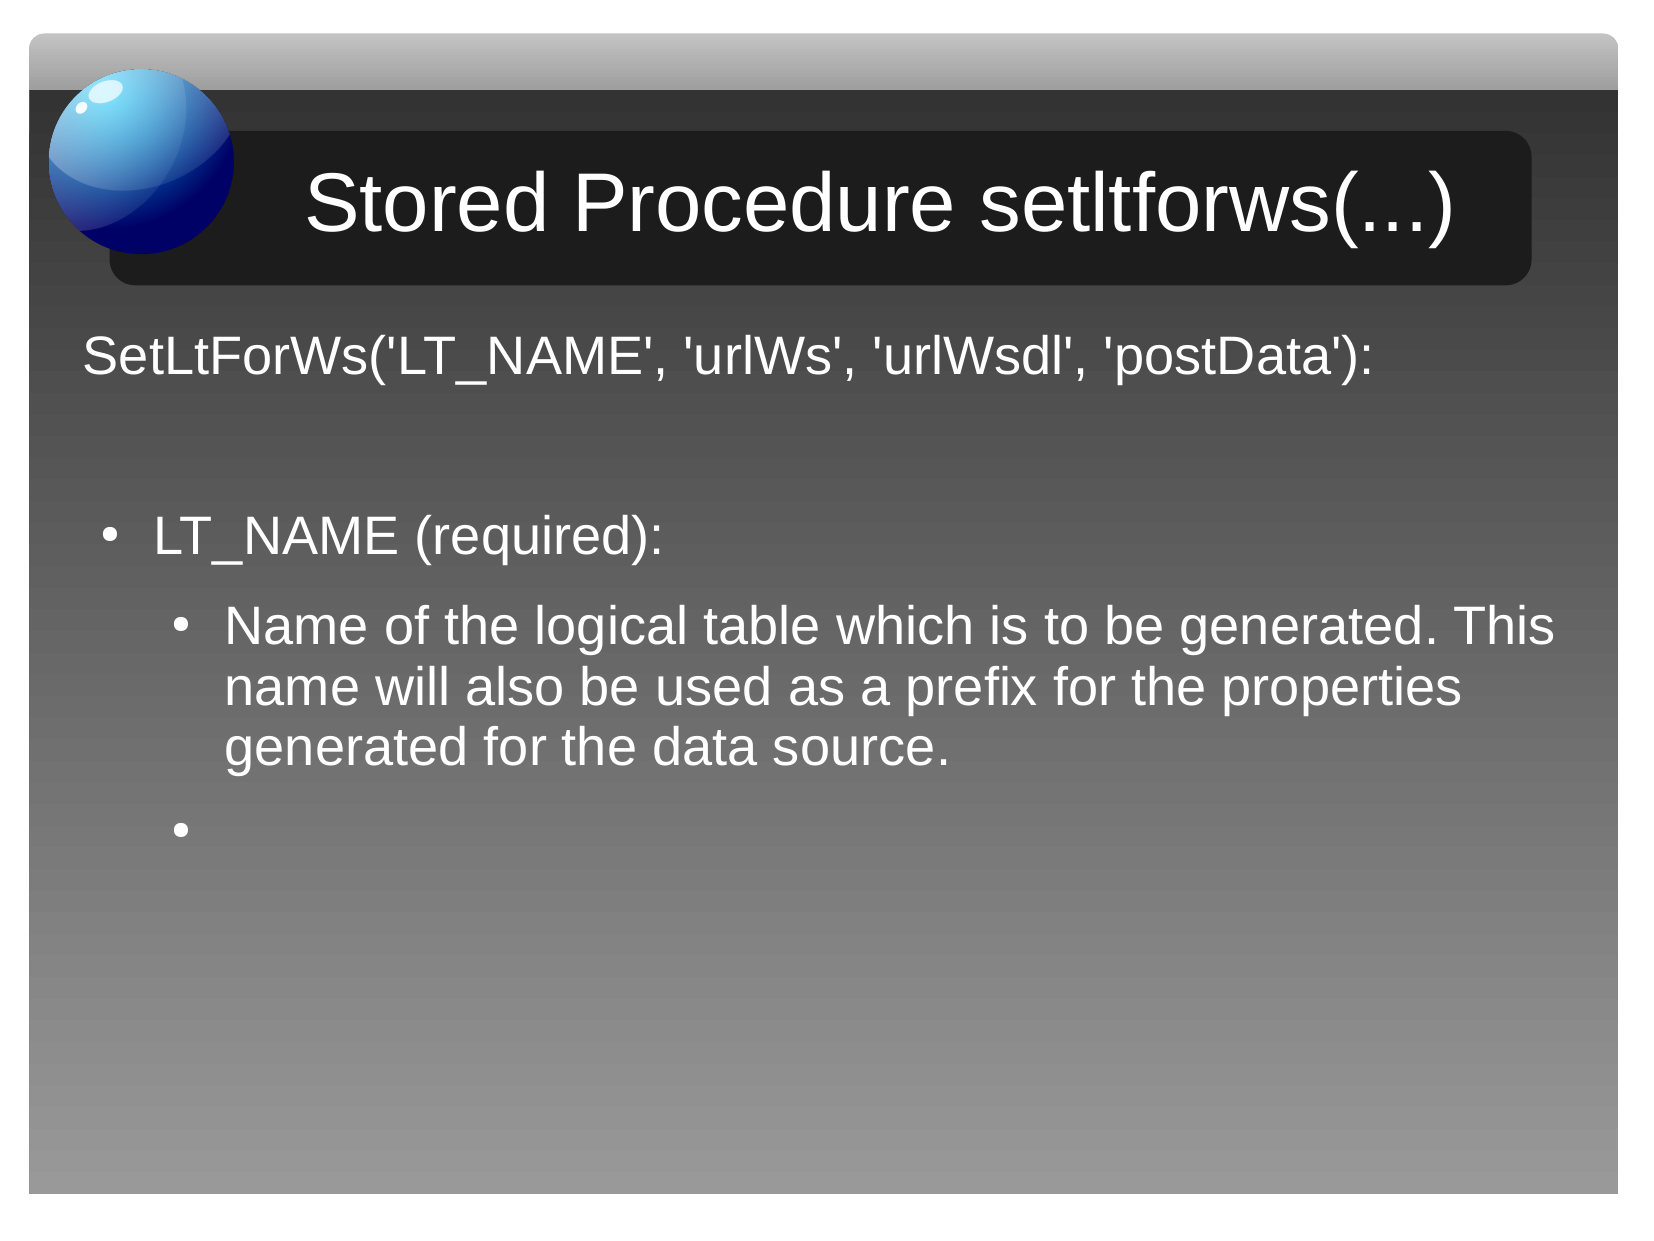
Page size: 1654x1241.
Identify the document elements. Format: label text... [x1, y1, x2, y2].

title Stored Procedure setltforws(...) [82, 137, 1571, 267]
list SetLtForWs('LT_NAME', 'urlWs', 'urlWsdl', 'postData'): LT_NAME (required): Name of the logical table which is to be generated. This name will also be used as a prefix for the properties generated for the data source. [82, 325, 1571, 1130]
picture [29, 57, 253, 266]
